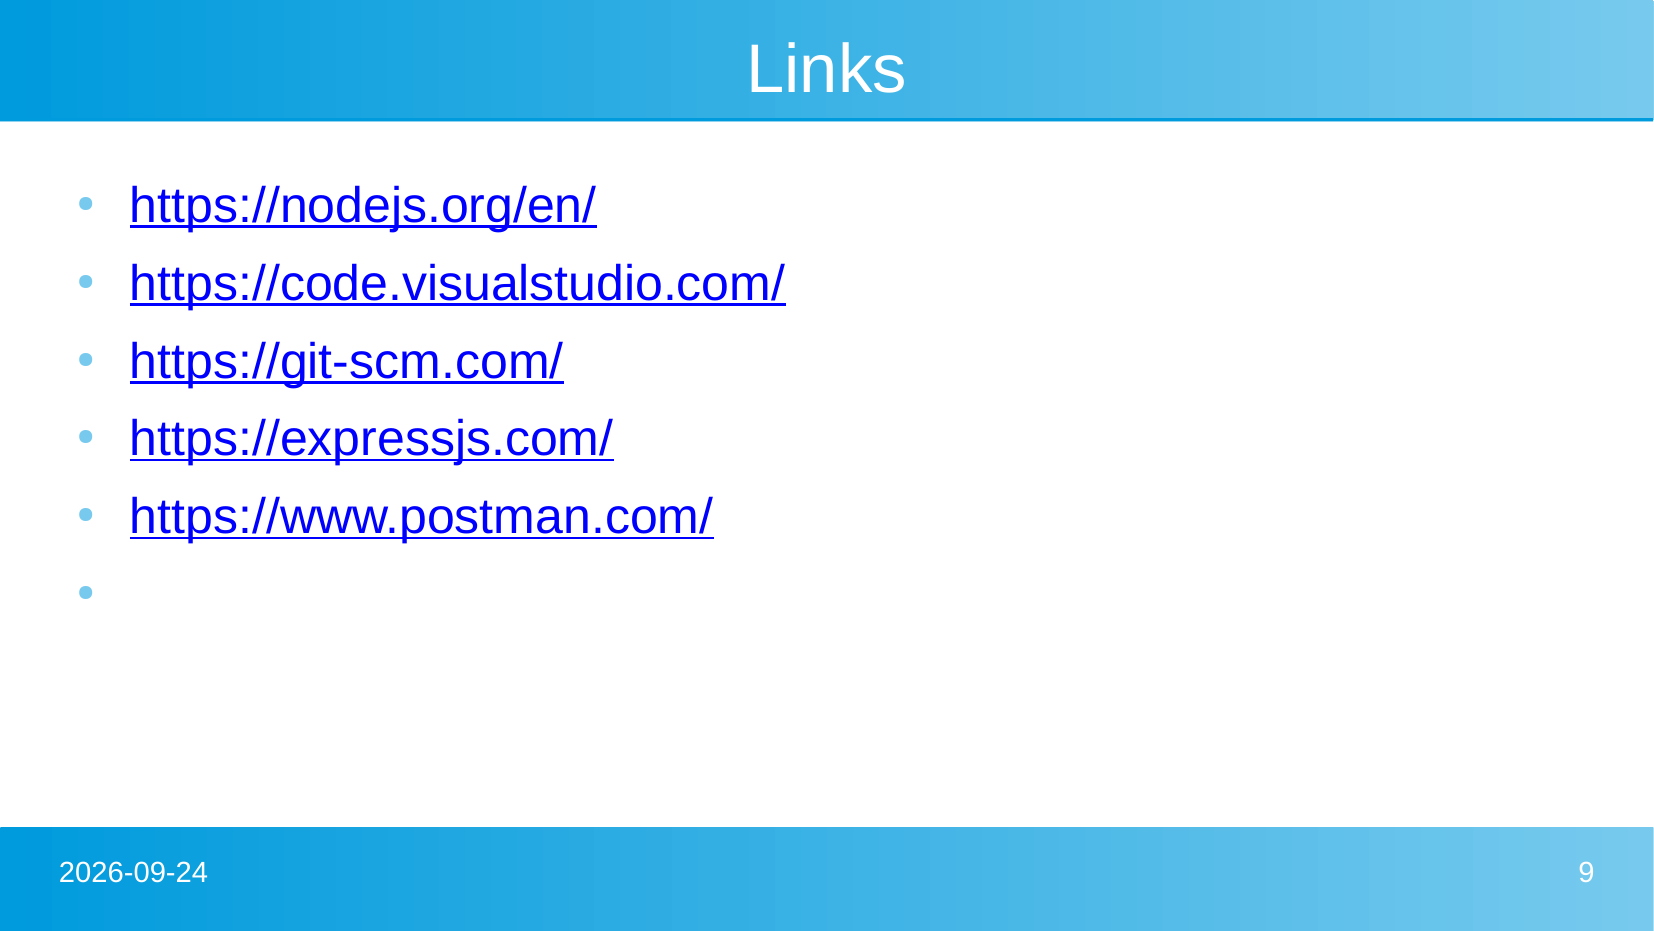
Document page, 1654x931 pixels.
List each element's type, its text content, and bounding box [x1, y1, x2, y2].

list https://nodejs.org/en/ https://code.visualstudio.com/ https://git-scm.com/ https://expressjs.com/ https://www.postman.com/ [59, 177, 1595, 768]
title Links [59, 29, 1595, 108]
